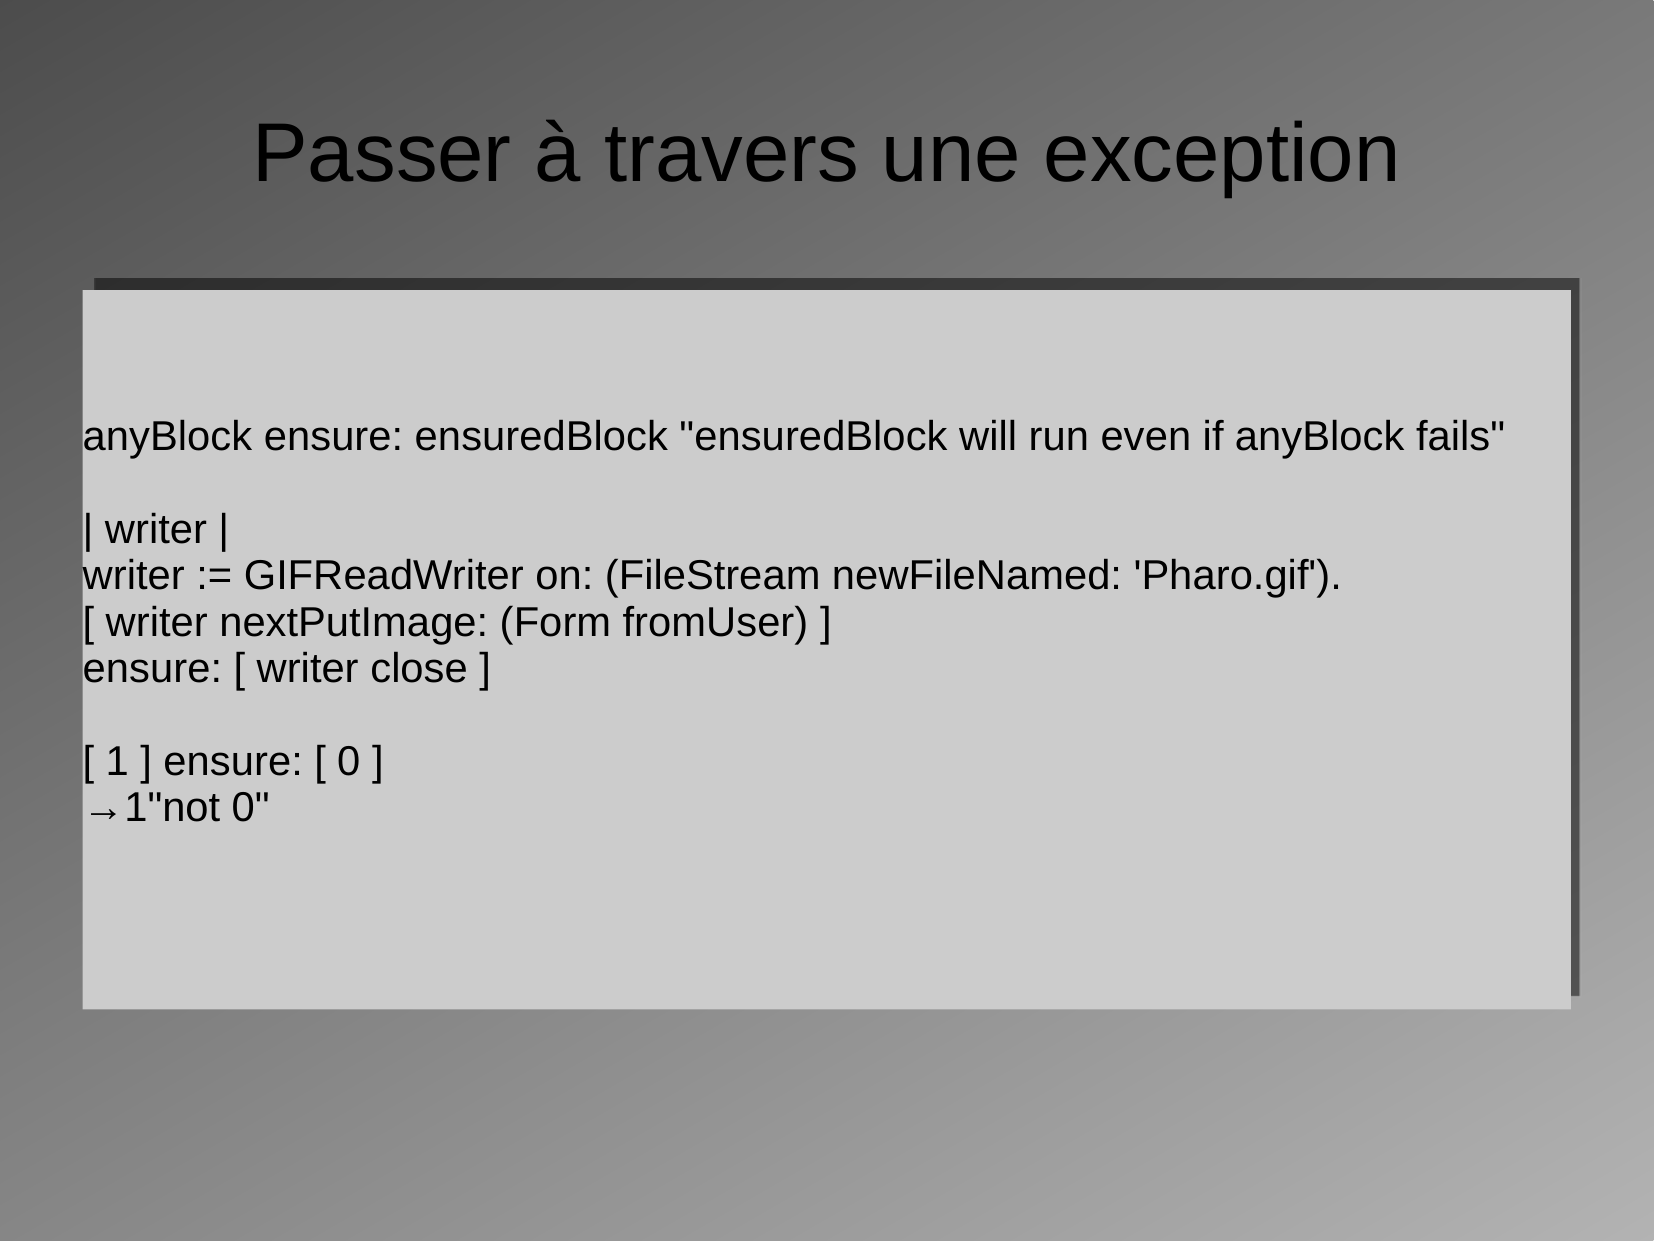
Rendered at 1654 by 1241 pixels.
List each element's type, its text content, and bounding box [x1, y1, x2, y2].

title Passer à travers une exception [82, 49, 1571, 257]
subtitle anyBlock ensure: ensuredBlock "ensuredBlock will run even if anyBlock fails" | writer | writer := GIFReadWriter on: (FileStream newFileNamed: 'Pharo.gif'). [ writer nextPutImage: (Form fromUser) ] ensure: [ writer close ] [ 1 ] ensure: [ 0 ] →1"not 0" [82, 290, 1571, 1010]
